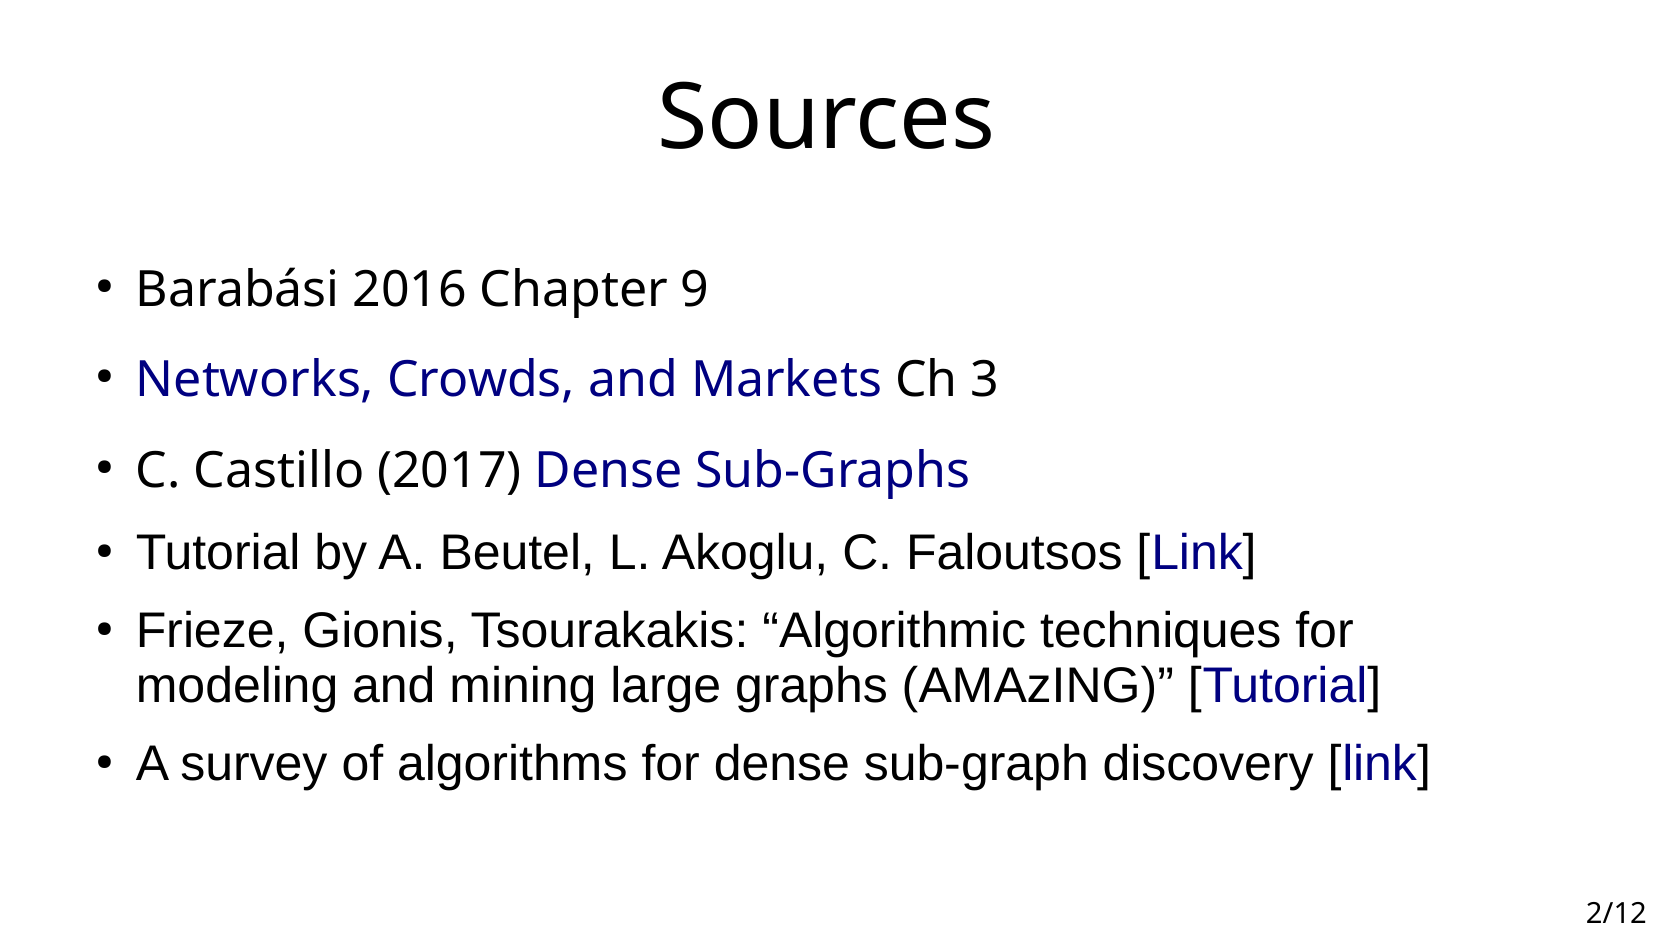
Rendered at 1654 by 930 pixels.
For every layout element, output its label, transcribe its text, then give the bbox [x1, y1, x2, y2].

list Barabási 2016 Chapter 9 Networks, Crowds, and Markets Ch 3 C. Castillo (2017) Dense Sub-Graphs Tutorial by A. Beutel, L. Akoglu, C. Faloutsos [Link] Frieze, Gionis, Tsourakakis: “Algorithmic techniques for modeling and mining large graphs (AMAzING)” [Tutorial] A survey of algorithms for dense sub-graph discovery [link] [82, 252, 1571, 793]
title Sources [82, 1, 1571, 225]
